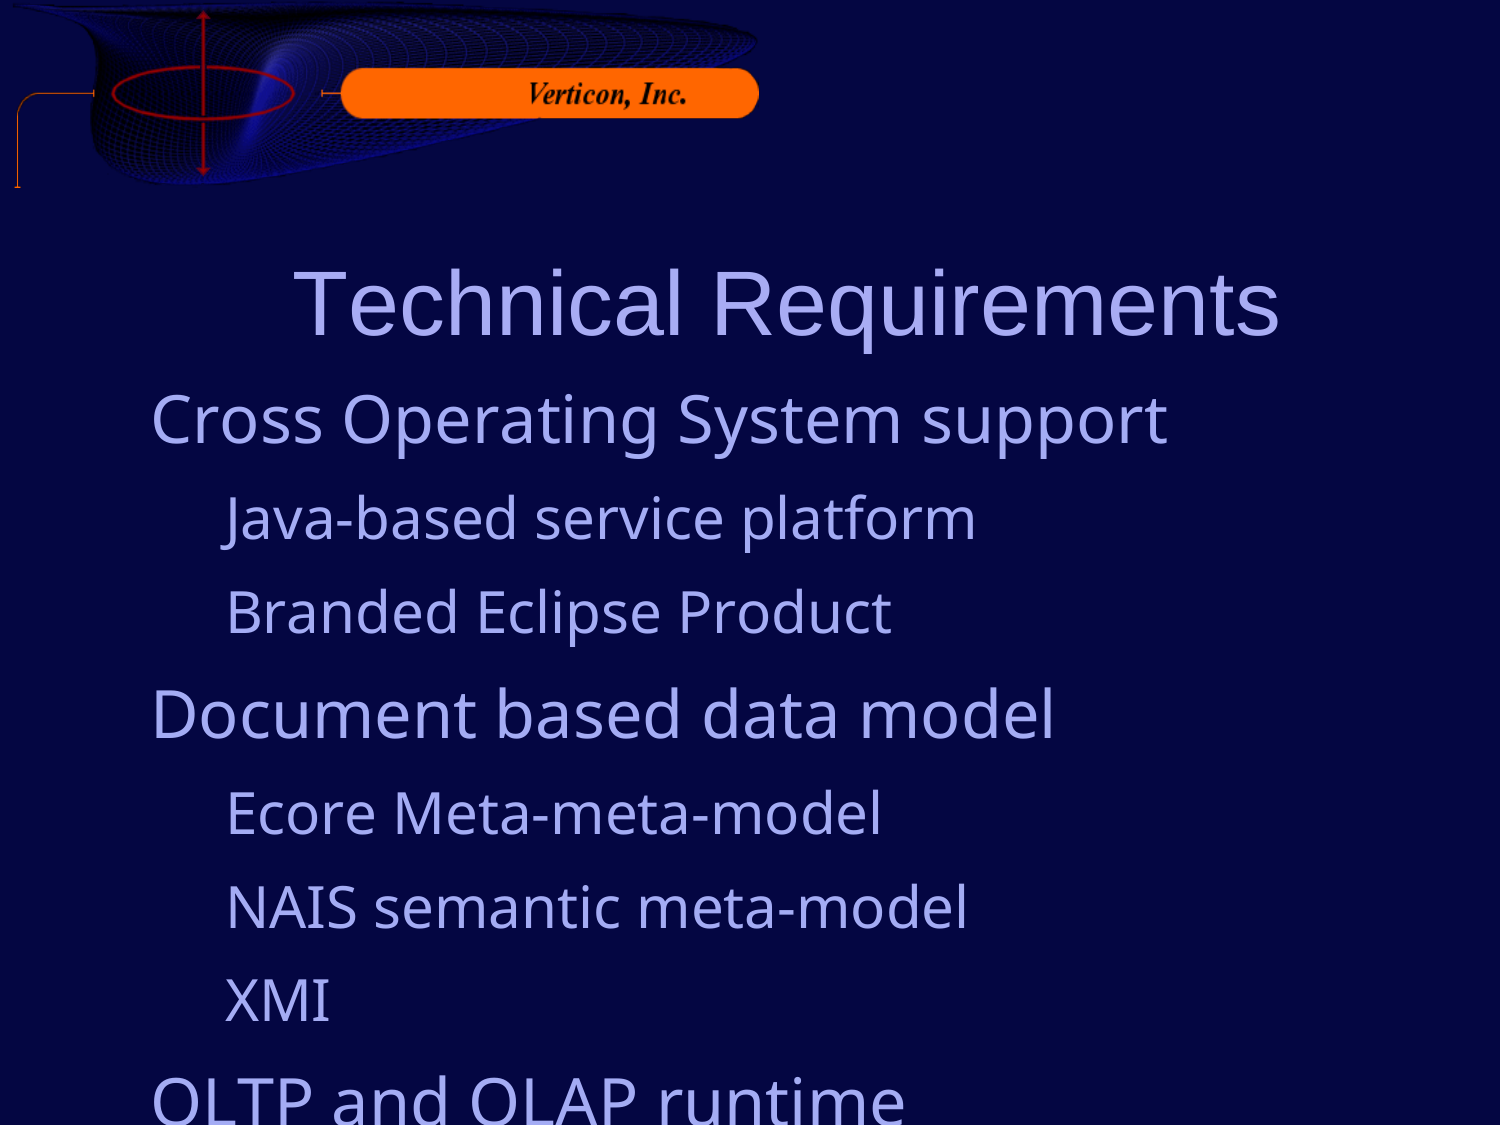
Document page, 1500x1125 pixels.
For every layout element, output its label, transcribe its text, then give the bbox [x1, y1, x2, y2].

title Technical Requirements [112, 232, 1463, 376]
picture [8, 0, 759, 188]
list Cross Operating System support Java-based service platform Branded Eclipse Product Document based data model Ecore Meta-meta-model NAIS semantic meta-model XMI OLTP and OLAP runtime [150, 371, 1385, 1075]
